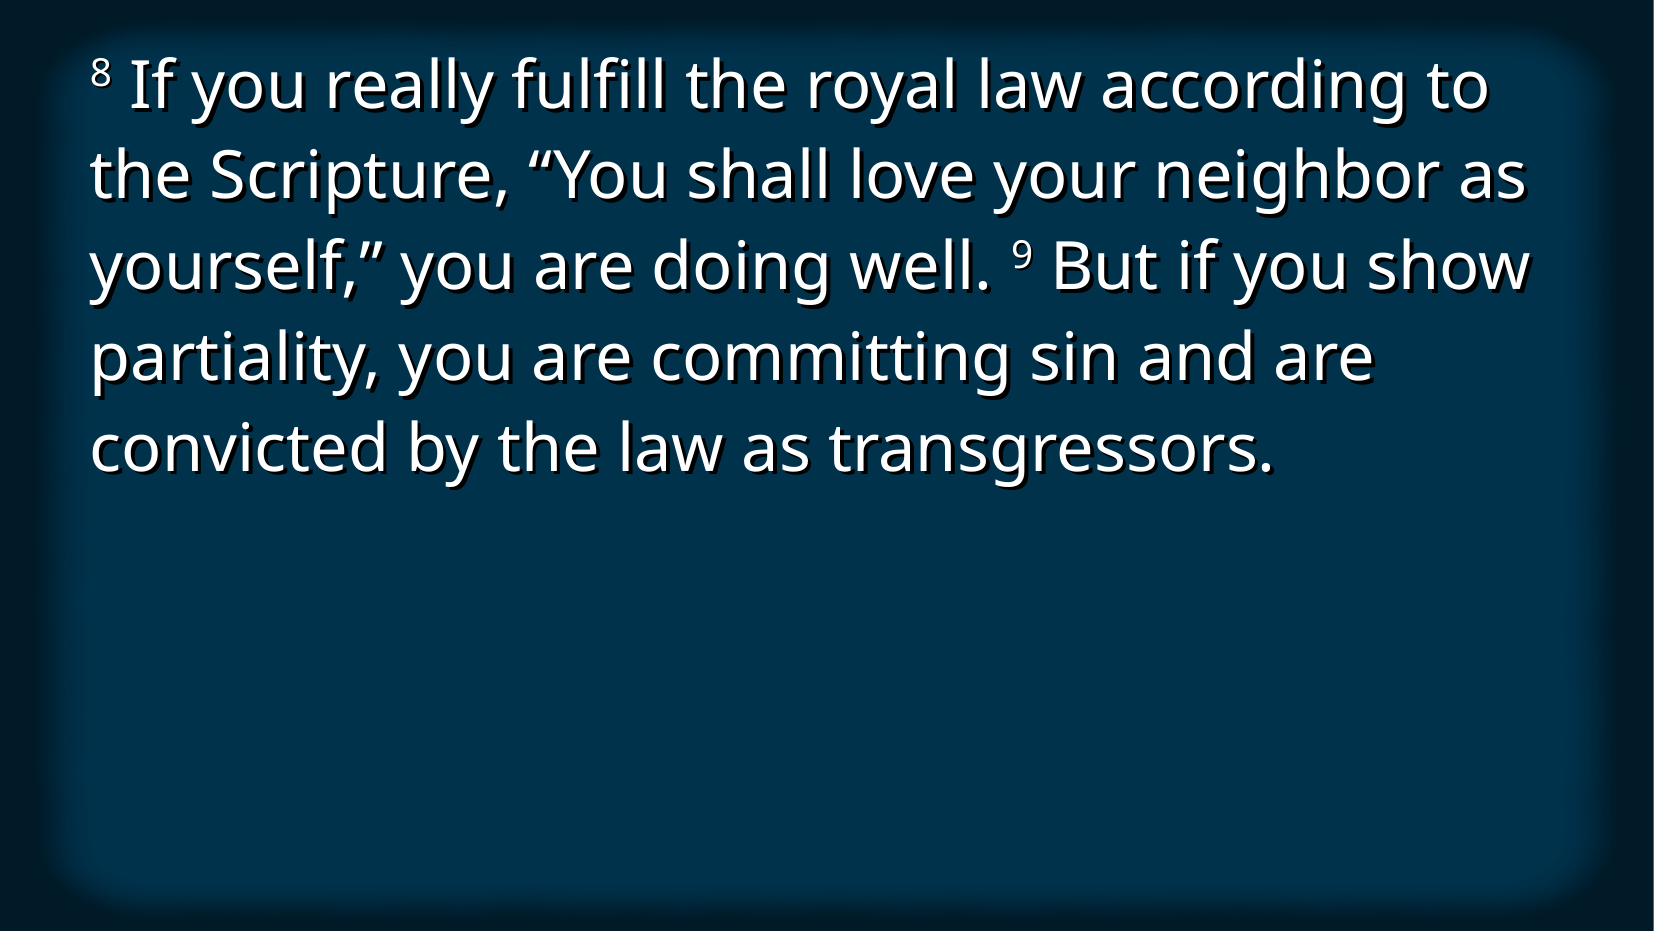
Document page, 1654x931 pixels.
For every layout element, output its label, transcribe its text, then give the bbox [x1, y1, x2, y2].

text_box 8 If you really fulfill the royal law according to the Scripture, “You shall love your neighbor as yourself,” you are doing well. 9 But if you show partiality, you are committing sin and are convicted by the law as transgressors. [75, 29, 1576, 489]
picture [0, 0, 1654, 931]
